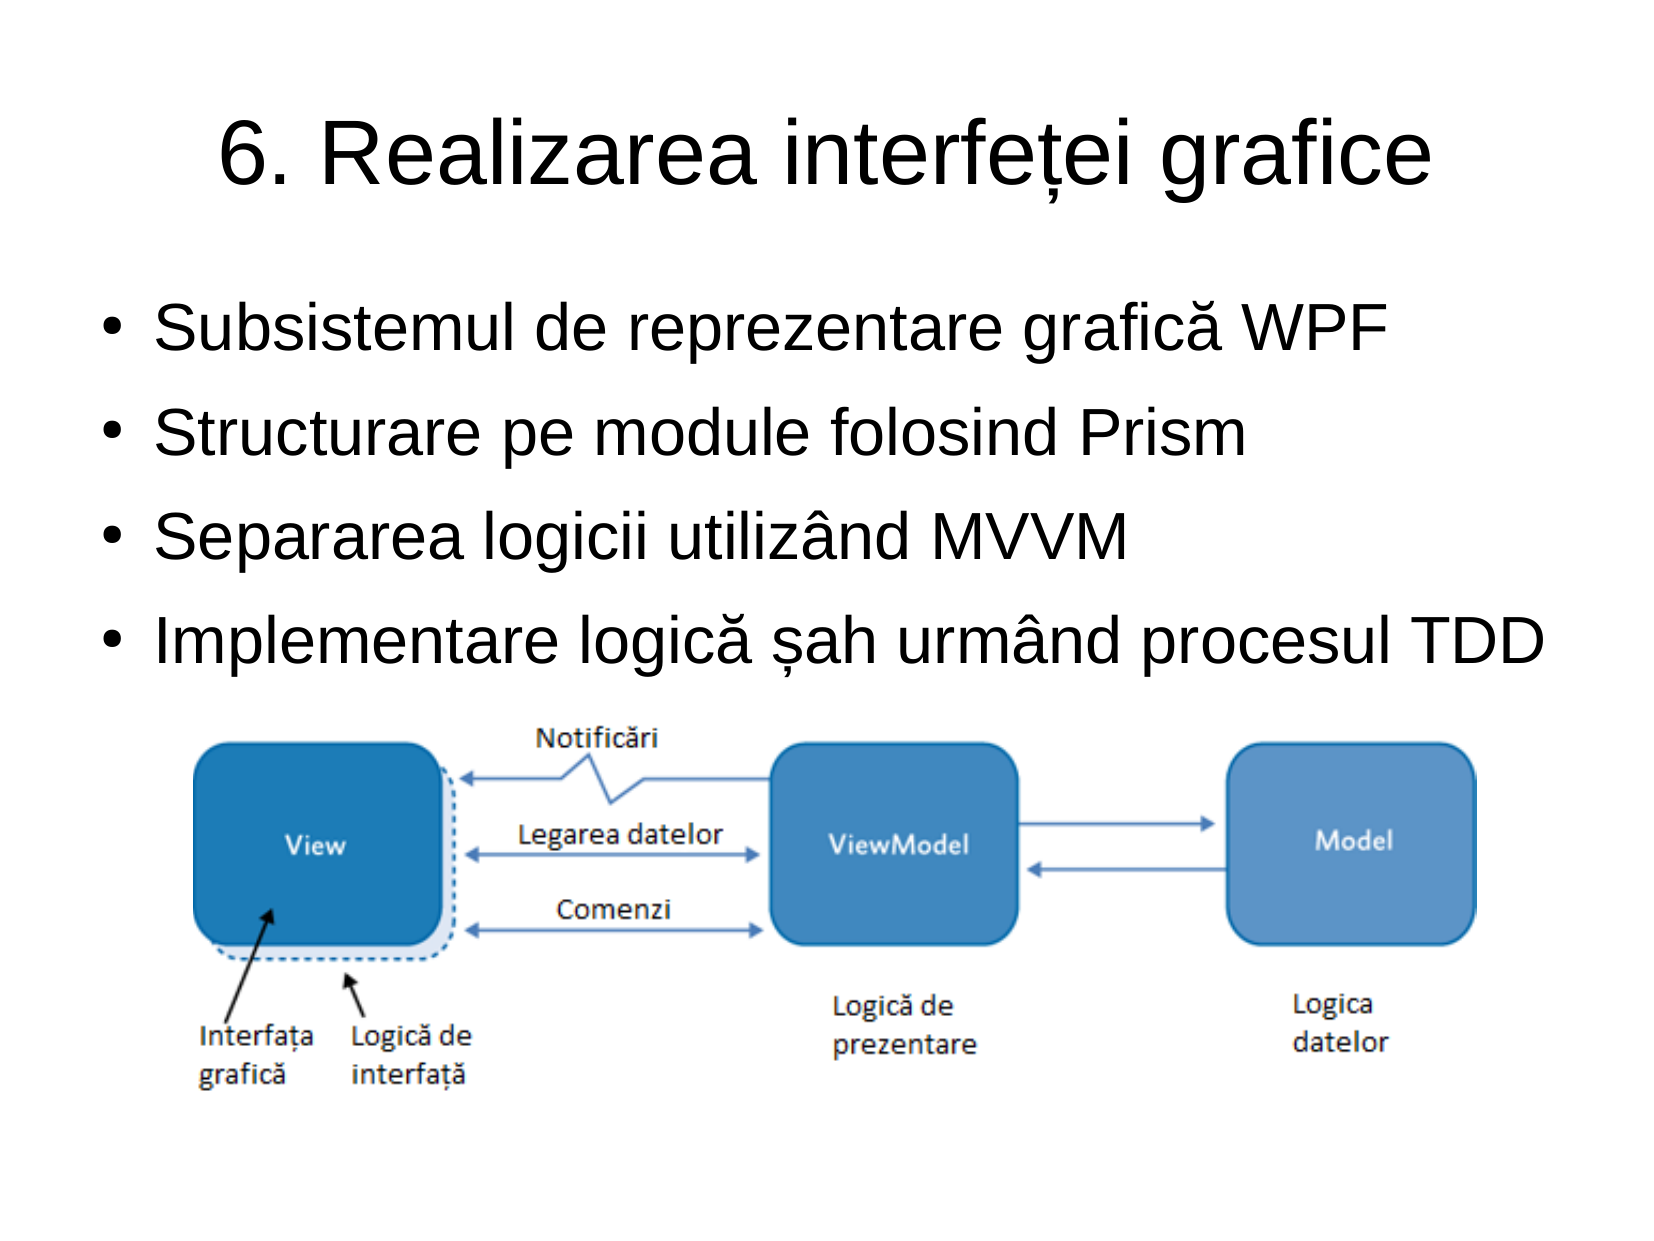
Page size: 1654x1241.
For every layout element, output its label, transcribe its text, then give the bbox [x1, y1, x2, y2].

title 6. Realizarea interfeței grafice [82, 49, 1571, 257]
list Subsistemul de reprezentare grafică WPF Structurare pe module folosind Prism Separarea logicii utilizând MVVM Implementare logică șah urmând procesul TDD [82, 290, 1571, 1010]
picture [193, 716, 1477, 1093]
